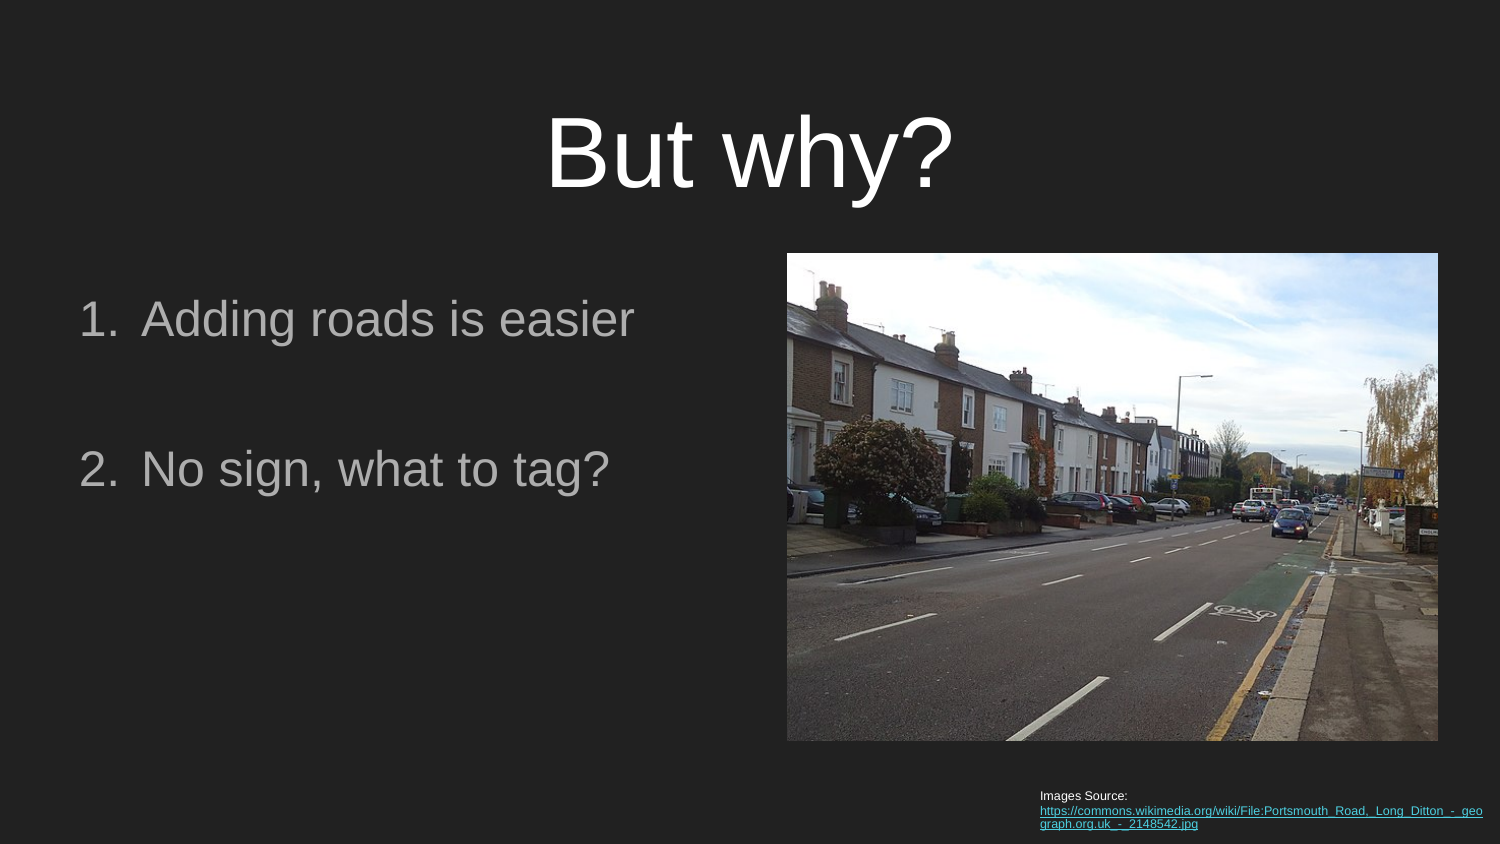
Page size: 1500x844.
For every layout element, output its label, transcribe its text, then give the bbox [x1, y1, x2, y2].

list Adding roads is easier No sign, what to tag? [51, 262, 1449, 750]
text_box Images Source: https://commons.wikimedia.org/wiki/File:Portsmouth_Road,_Long_Ditton_-_geograph.org.uk_-_2148542.jpg [1025, 773, 1500, 844]
picture [787, 253, 1438, 741]
title But why? [51, 72, 1449, 220]
